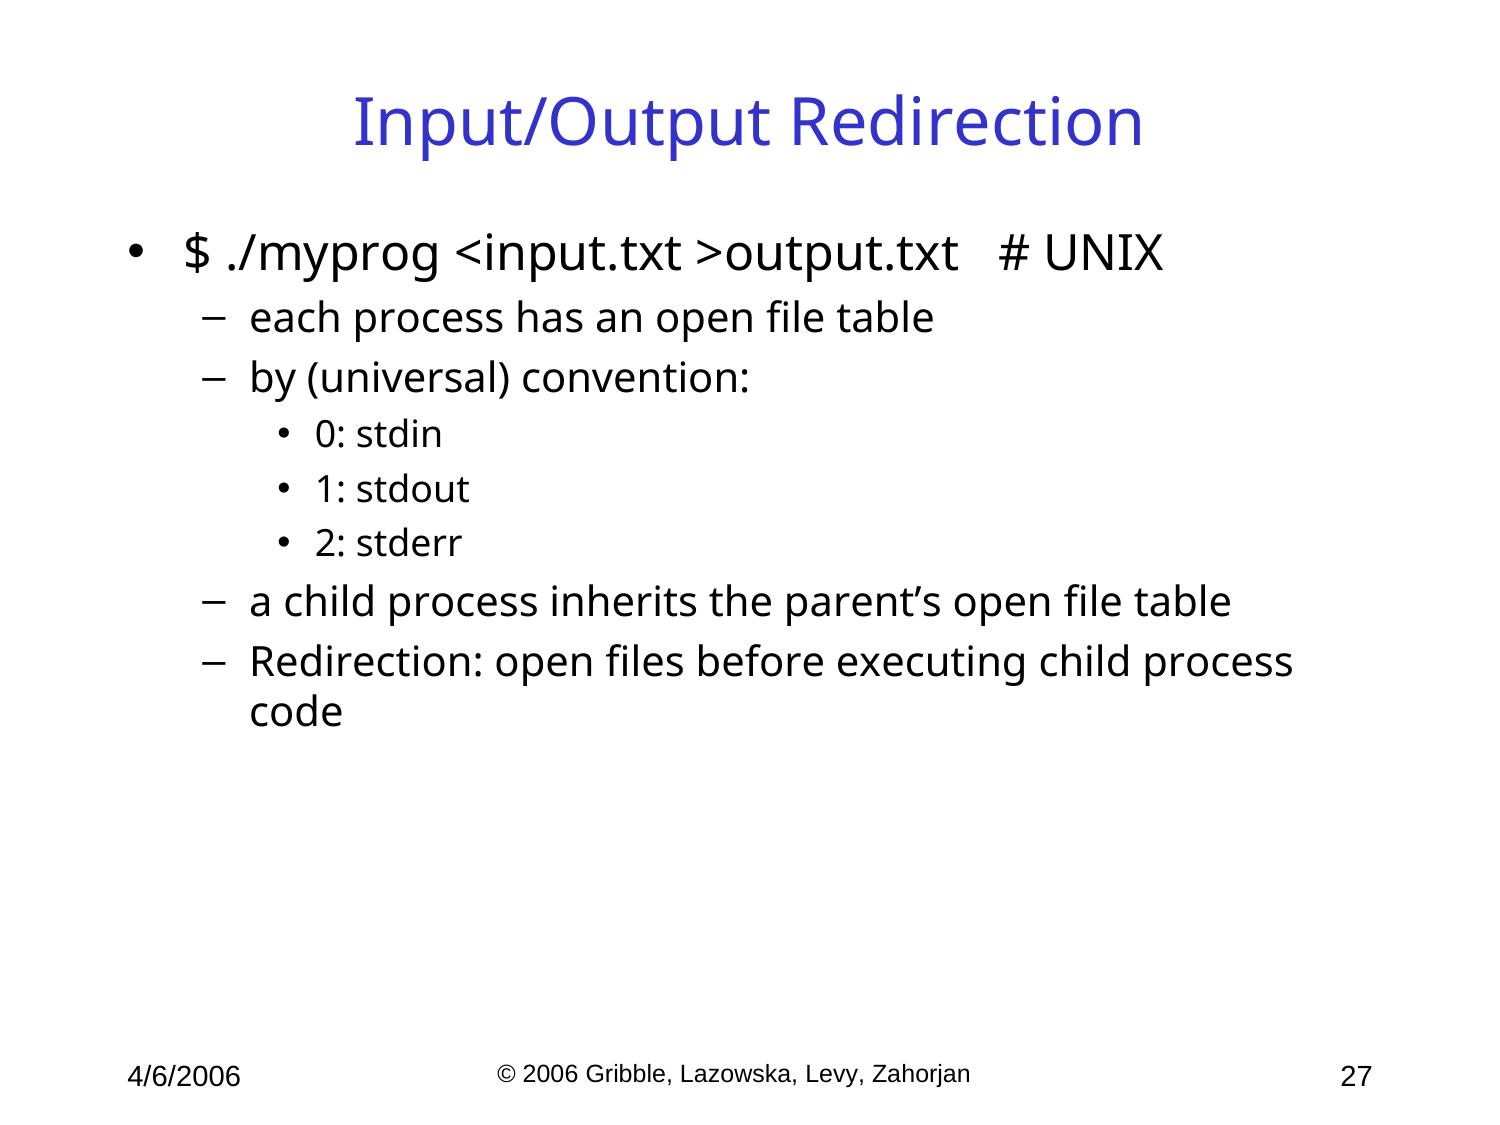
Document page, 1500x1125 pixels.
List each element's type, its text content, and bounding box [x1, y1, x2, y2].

title Input/Output Redirection [112, 62, 1388, 175]
list $ ./myprog <input.txt >output.txt # UNIX each process has an open file table by (universal) convention: 0: stdin 1: stdout 2: stderr a child process inherits the parent’s open file table Redirection: open files before executing child process code [112, 212, 1388, 1025]
